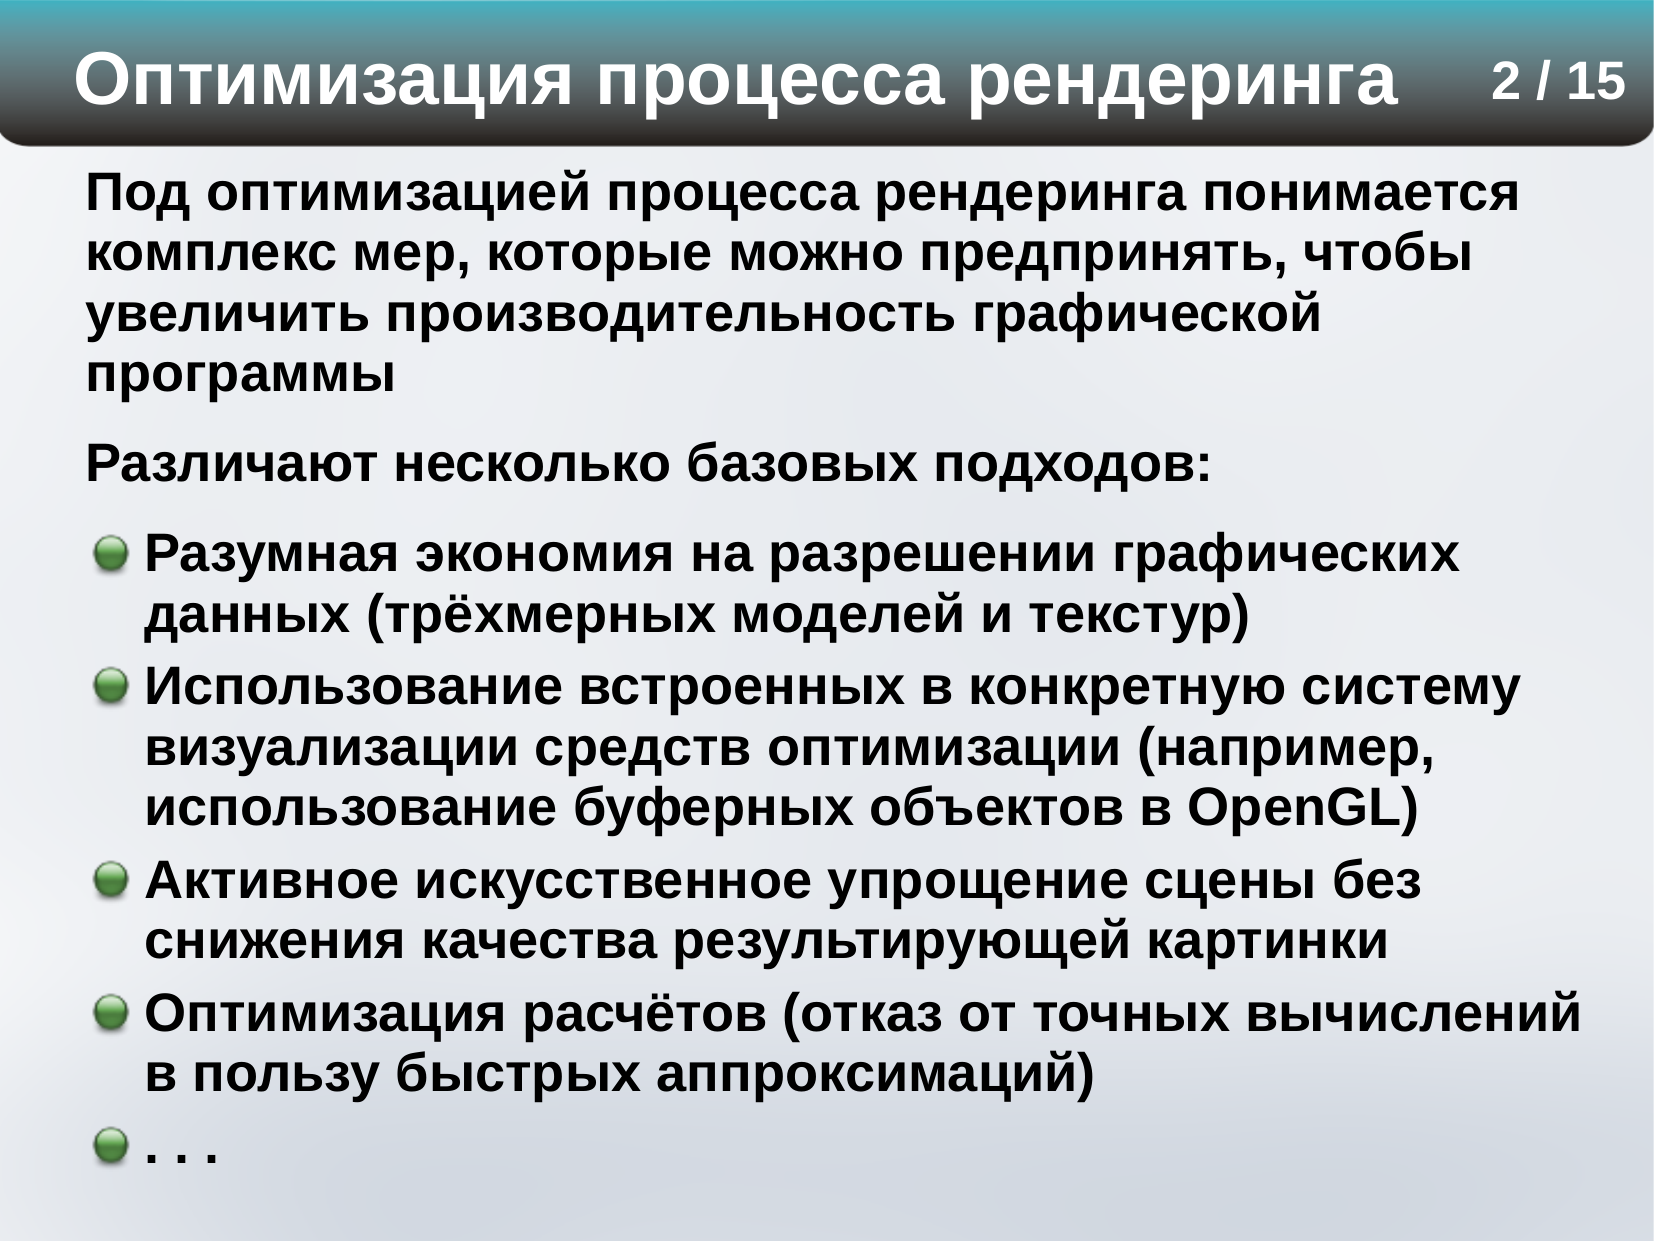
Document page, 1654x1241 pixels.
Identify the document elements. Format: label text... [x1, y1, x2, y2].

picture [0, 0, 1654, 1241]
text_box 12 / 15 [1476, 42, 1654, 179]
text_box Оптимизация процесса рендеринга [59, 29, 1418, 129]
text_box Под оптимизацией процесса рендеринга понимается комплекс мер, которые можно предпринять, чтобы увеличить производительность графической программы Различают несколько базовых подходов: Разумная экономия на разрешении графических данных (трёхмерных моделей и текстур) Использование встроенных в конкретную систему визуализации средств оптимизации (например, использование буферных объектов в OpenGL) Активное искусственное упрощение сцены без снижения качества результирующей картинки Оптимизация расчётов (отказ от точных вычислений в пользу быстрых аппроксимаций) . . . [70, 153, 1625, 1183]
